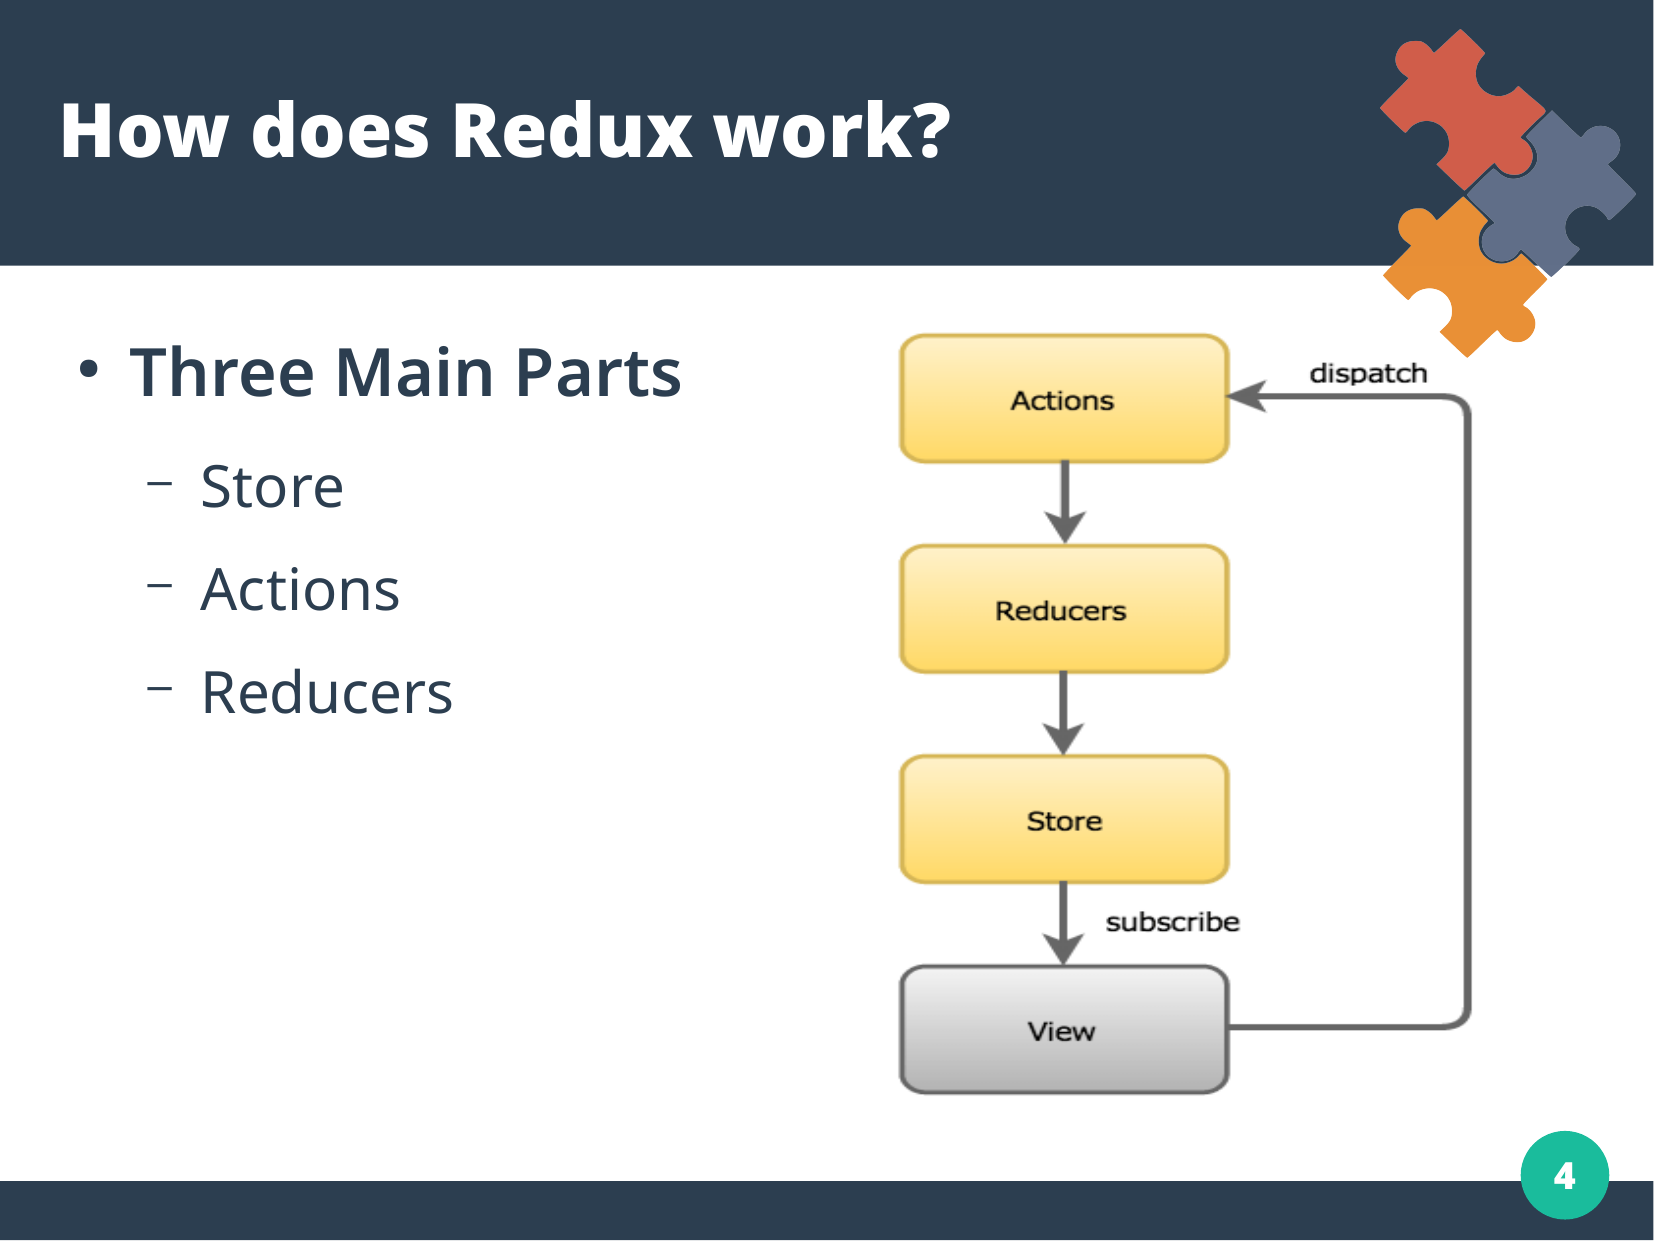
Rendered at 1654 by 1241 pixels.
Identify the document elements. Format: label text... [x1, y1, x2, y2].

title How does Redux work? [59, 49, 1380, 207]
picture [840, 29, 1636, 1126]
list Three Main Parts Store Actions Reducers [59, 324, 1595, 1152]
